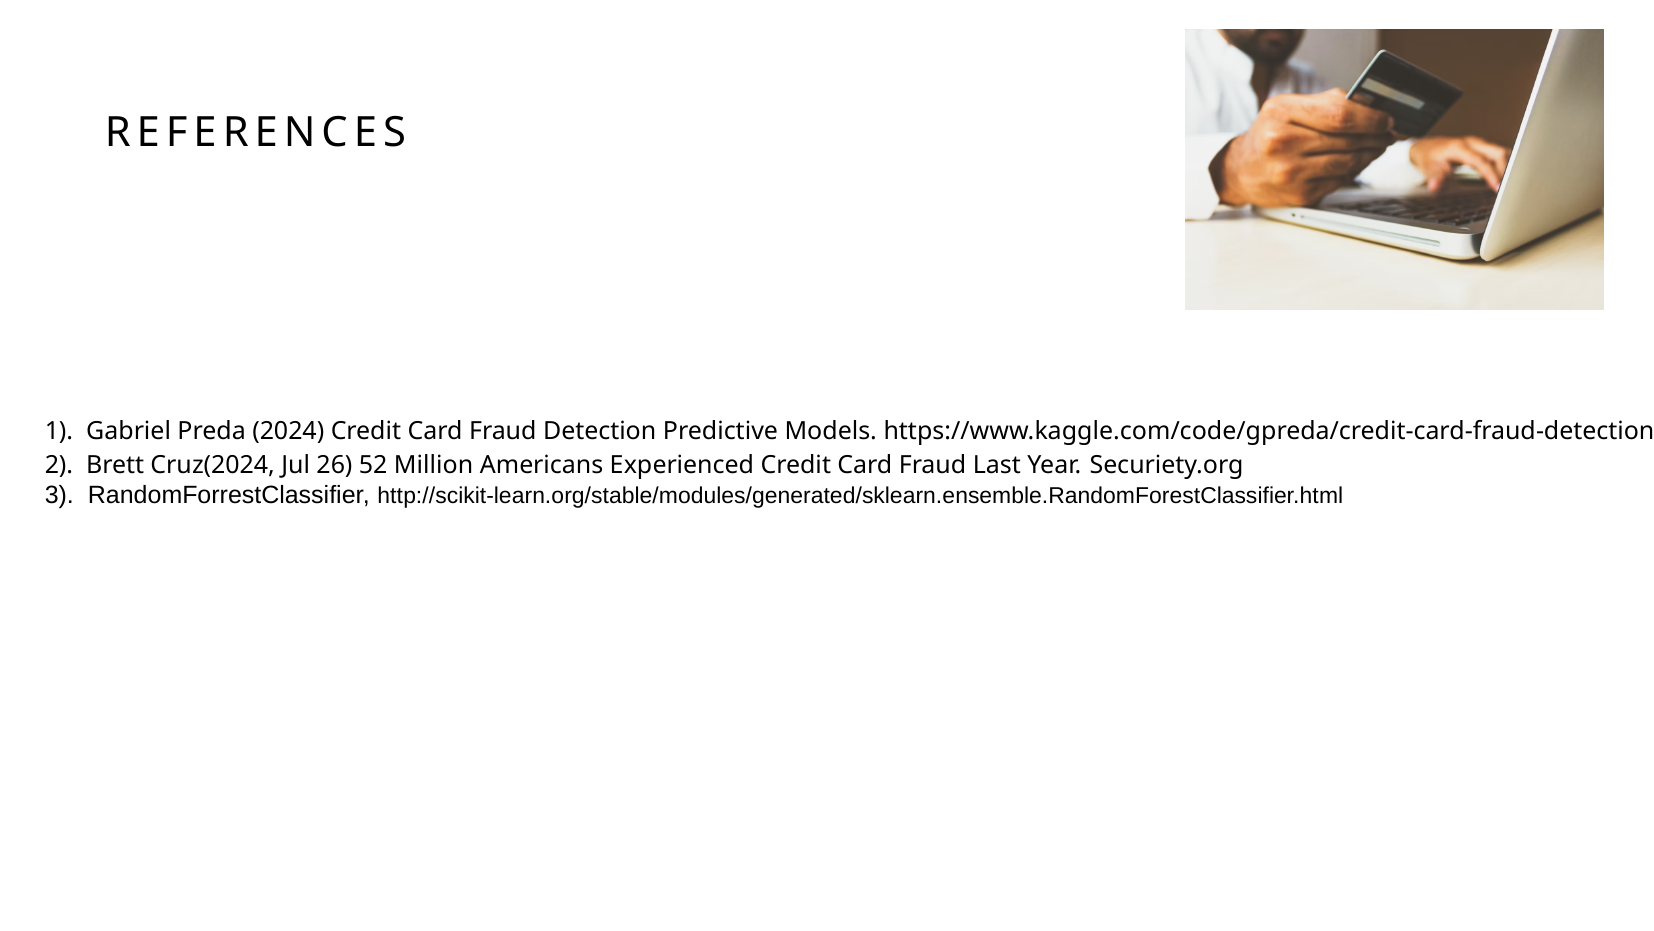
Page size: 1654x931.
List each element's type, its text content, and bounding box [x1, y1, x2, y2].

text_box references [90, 94, 1231, 174]
picture [1185, 29, 1604, 310]
text_box 1). Gabriel Preda (2024) Credit Card Fraud Detection Predictive Models. https://www.kaggle.com/code/gpreda/credit-card-fraud-detection-predictive-models 2). Brett Cruz(2024, Jul 26) 52 Million Americans Experienced Credit Card Fraud Last Year. Securiety.org 3). RandomForrestClassifier, http://scikit-learn.org/stable/modules/generated/sklearn.ensemble.RandomForestClassifier.html [30, 405, 1639, 616]
